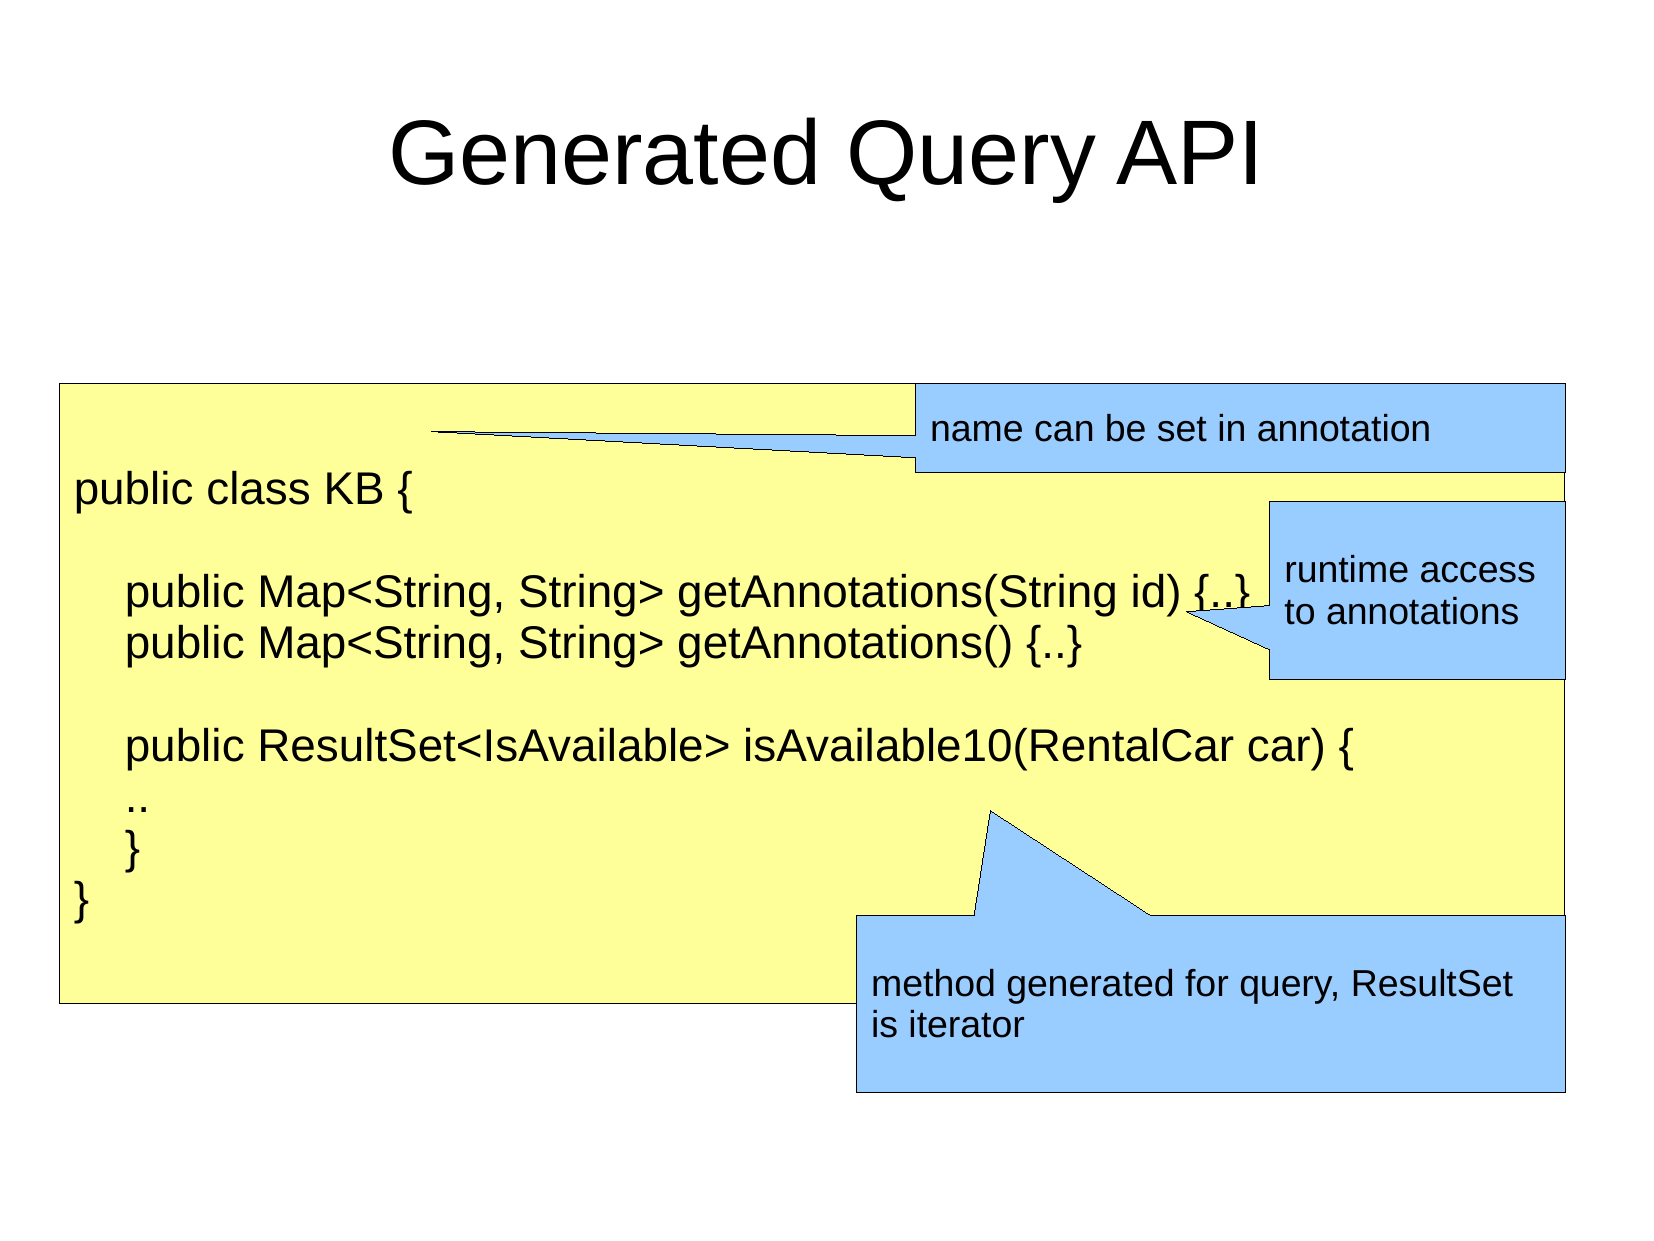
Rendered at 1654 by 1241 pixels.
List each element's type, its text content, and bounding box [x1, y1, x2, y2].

text_box name can be set in annotation [431, 383, 1566, 473]
title Generated Query API [82, 56, 1571, 250]
text_box runtime access to annotations [1186, 501, 1566, 680]
text_box public class KB { public Map<String, String> getAnnotations(String id) {..} public Map<String, String> getAnnotations() {..} public ResultSet<IsAvailable> isAvailable10(RentalCar car) { .. } } [59, 383, 1565, 1004]
text_box method generated for query, ResultSet is iterator [856, 810, 1566, 1093]
